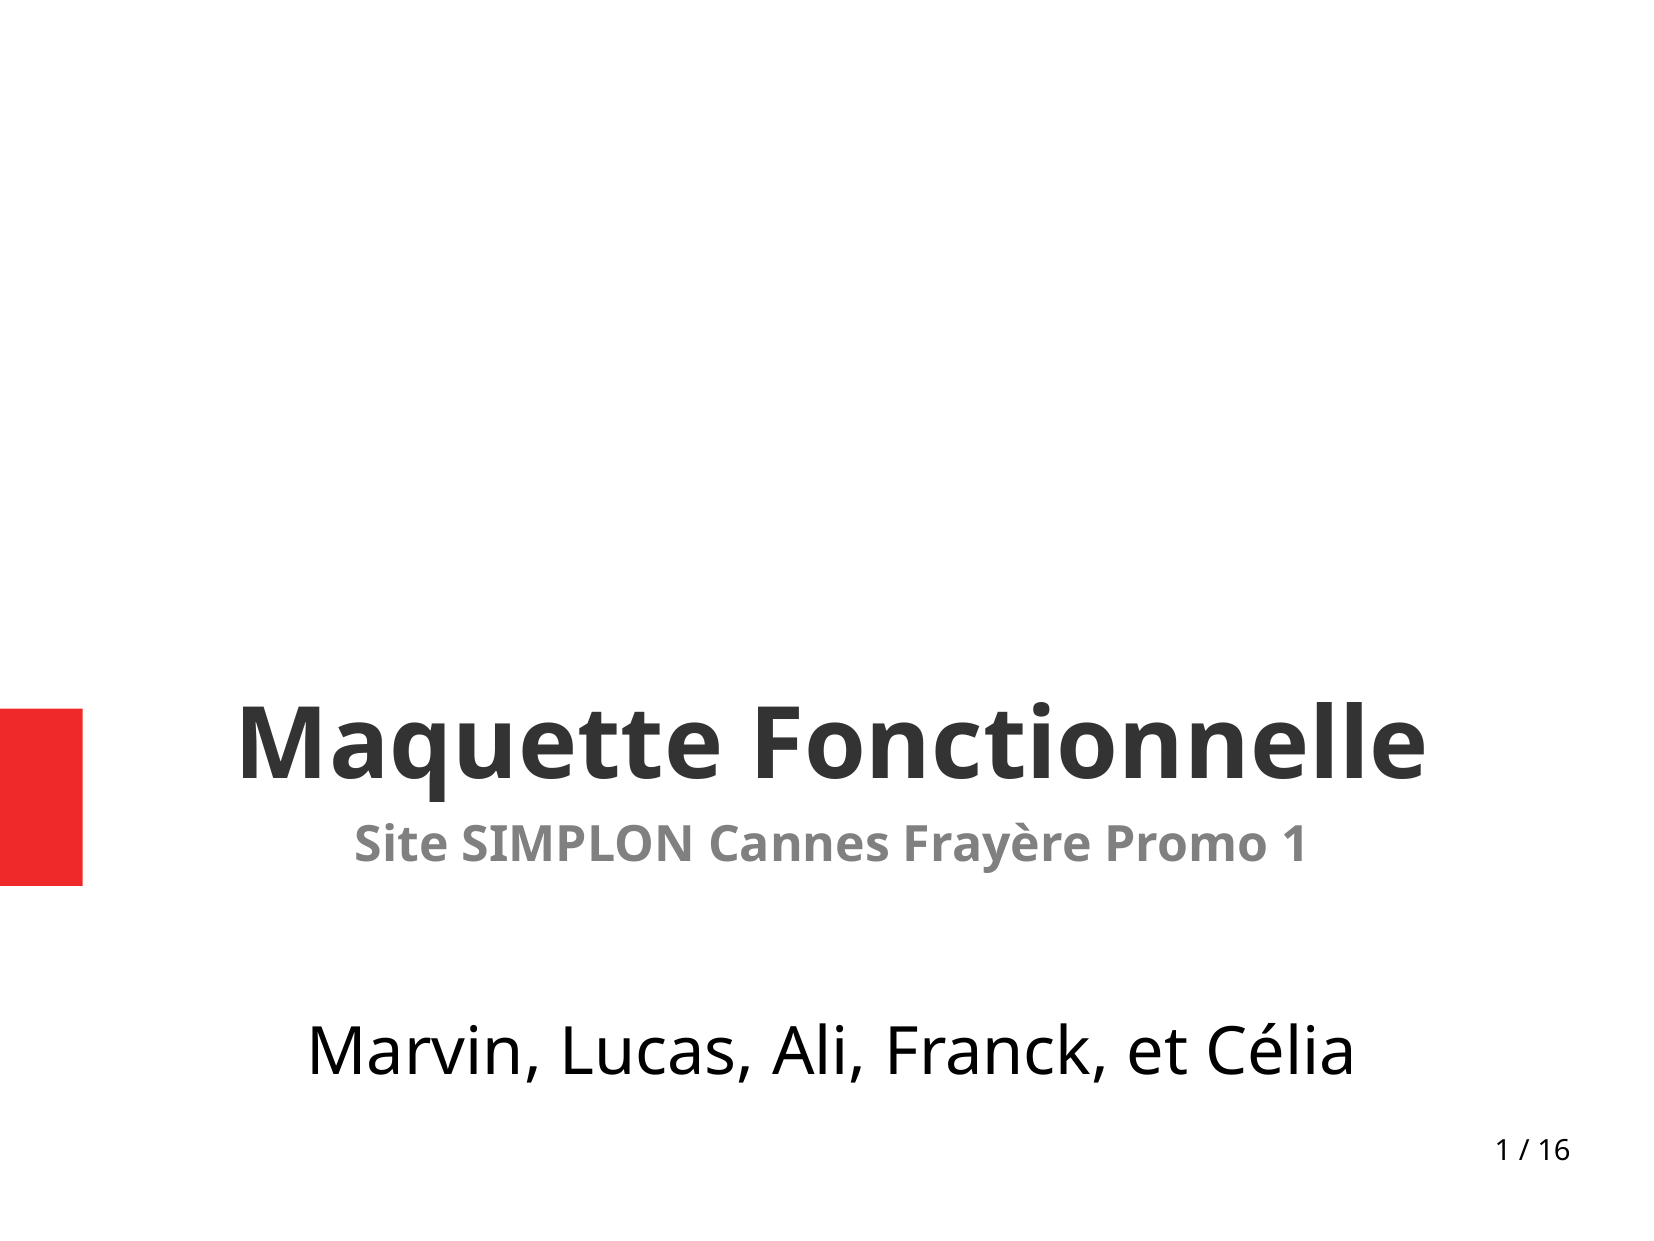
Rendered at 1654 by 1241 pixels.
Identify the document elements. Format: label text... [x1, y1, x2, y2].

title Maquette Fonctionnelle Site SIMPLON Cannes Frayère Promo 1 [129, 655, 1536, 892]
subtitle Marvin, Lucas, Ali, Franck, et Célia [129, 968, 1536, 1130]
